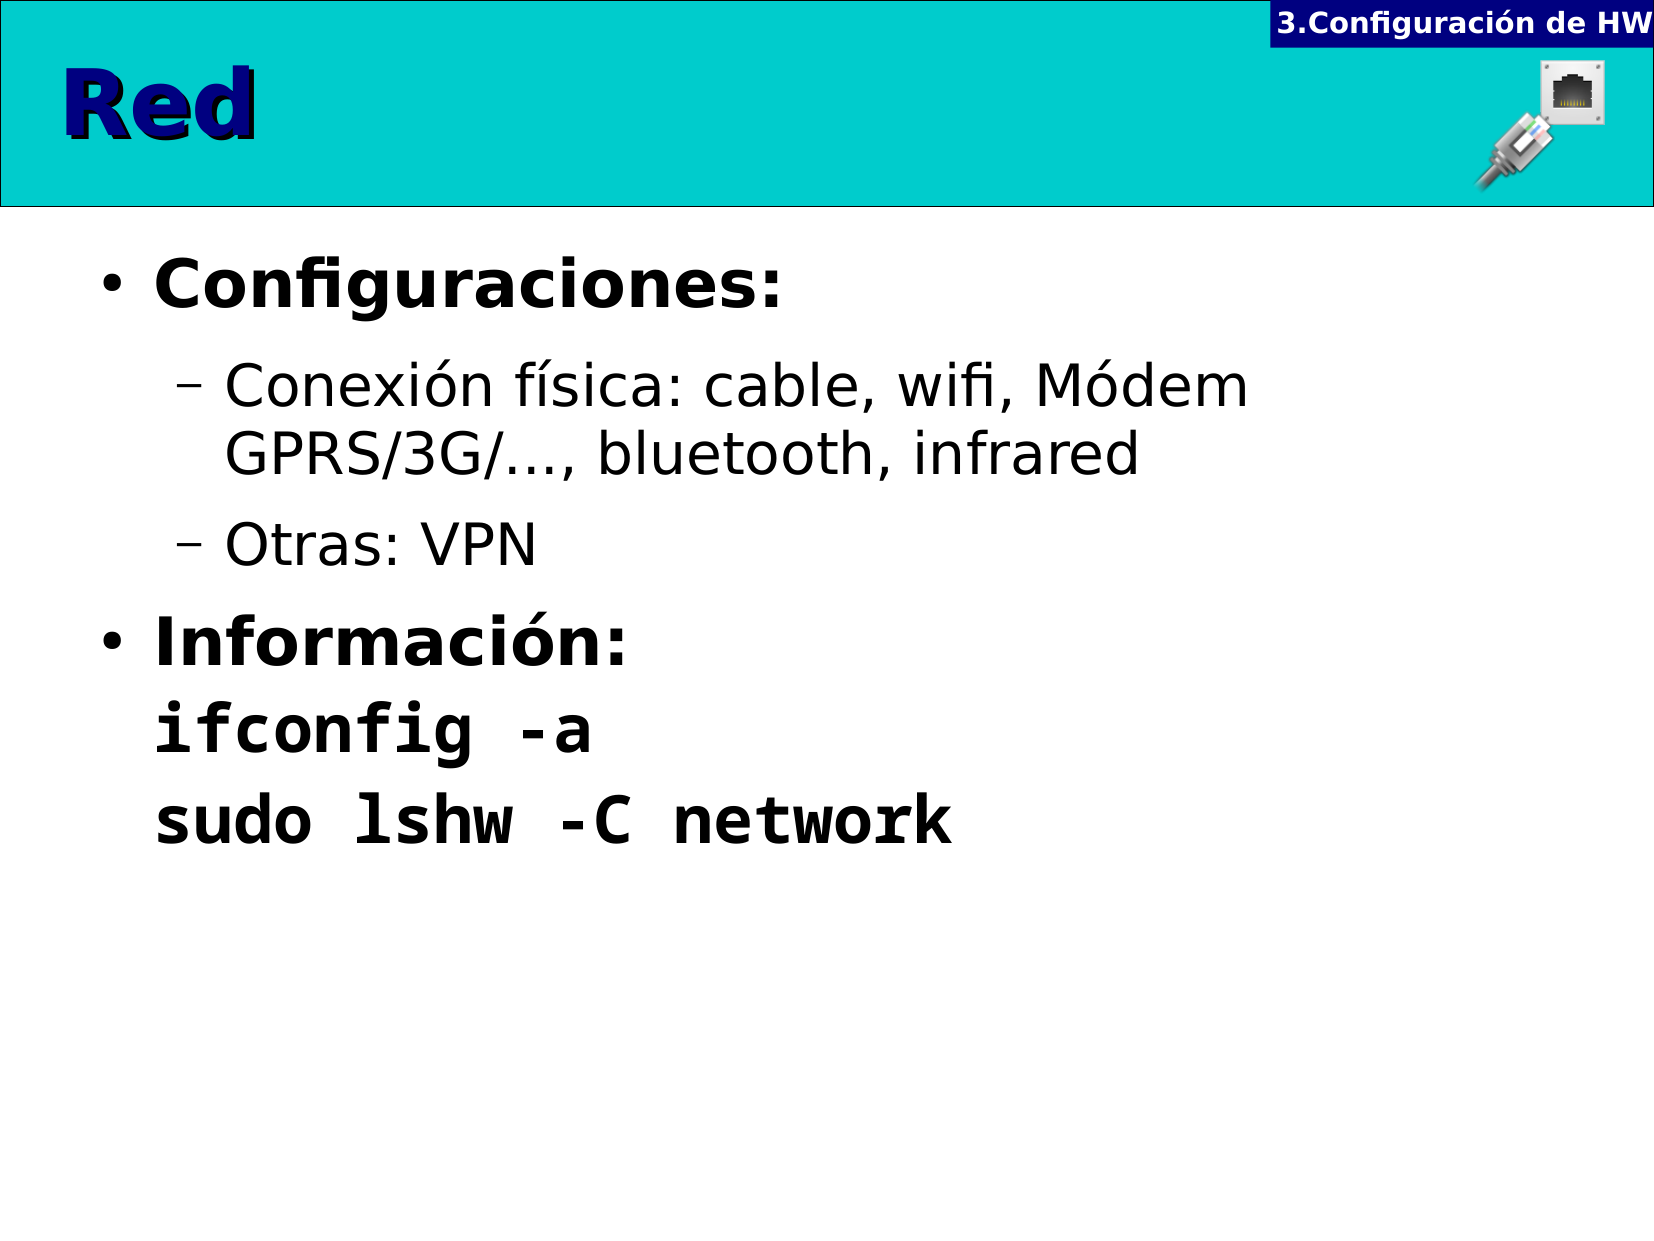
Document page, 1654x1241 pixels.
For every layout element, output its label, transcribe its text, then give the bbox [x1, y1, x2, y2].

list Configuraciones: Conexión física: cable, wifi, Módem GPRS/3G/..., bluetooth, infrared Otras: VPN Información: ifconfig -a sudo lshw -C network [82, 245, 1571, 1109]
picture [1472, 56, 1609, 194]
title Red [59, 14, 1654, 192]
text_box 3.Configuración de HW [1270, 0, 1654, 48]
